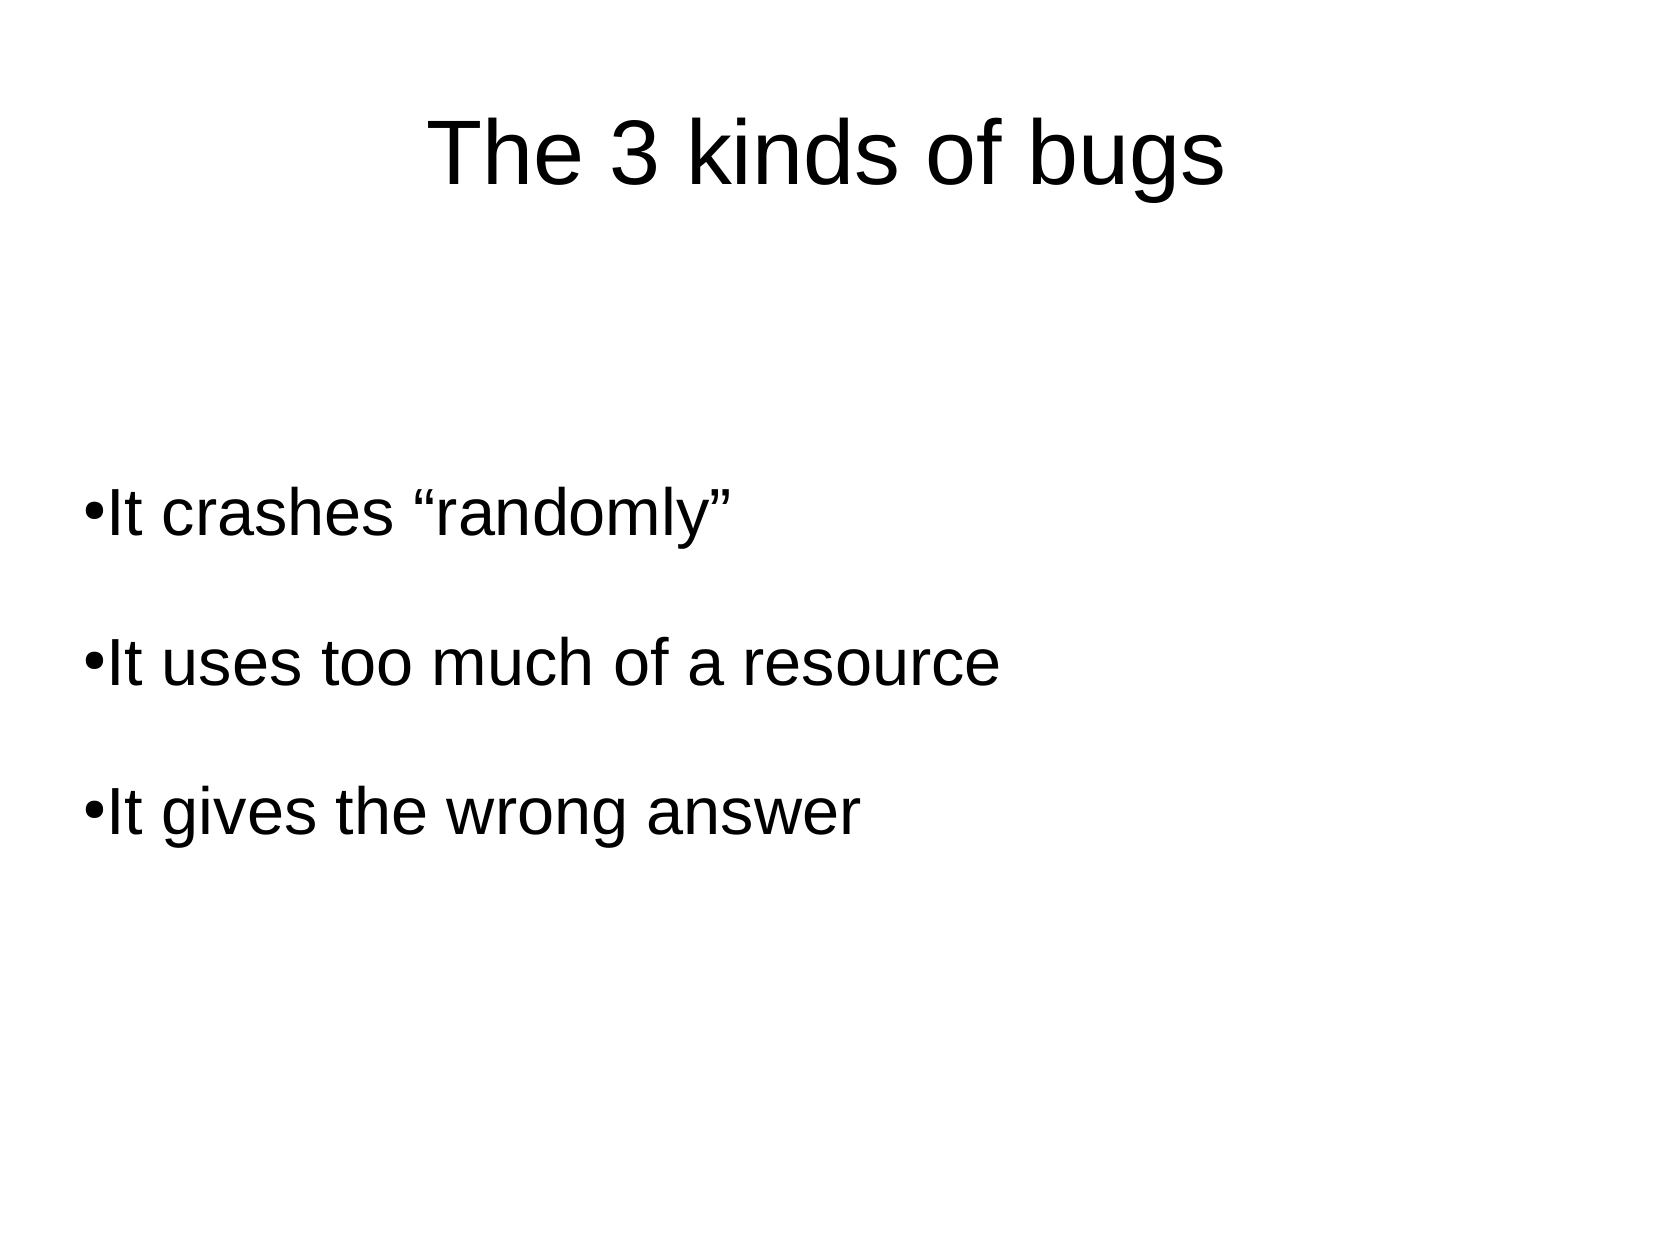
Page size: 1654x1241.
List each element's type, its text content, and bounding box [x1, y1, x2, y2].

subtitle It crashes “randomly” It uses too much of a resource It gives the wrong answer [82, 297, 1576, 1102]
title The 3 kinds of bugs [82, 56, 1571, 250]
